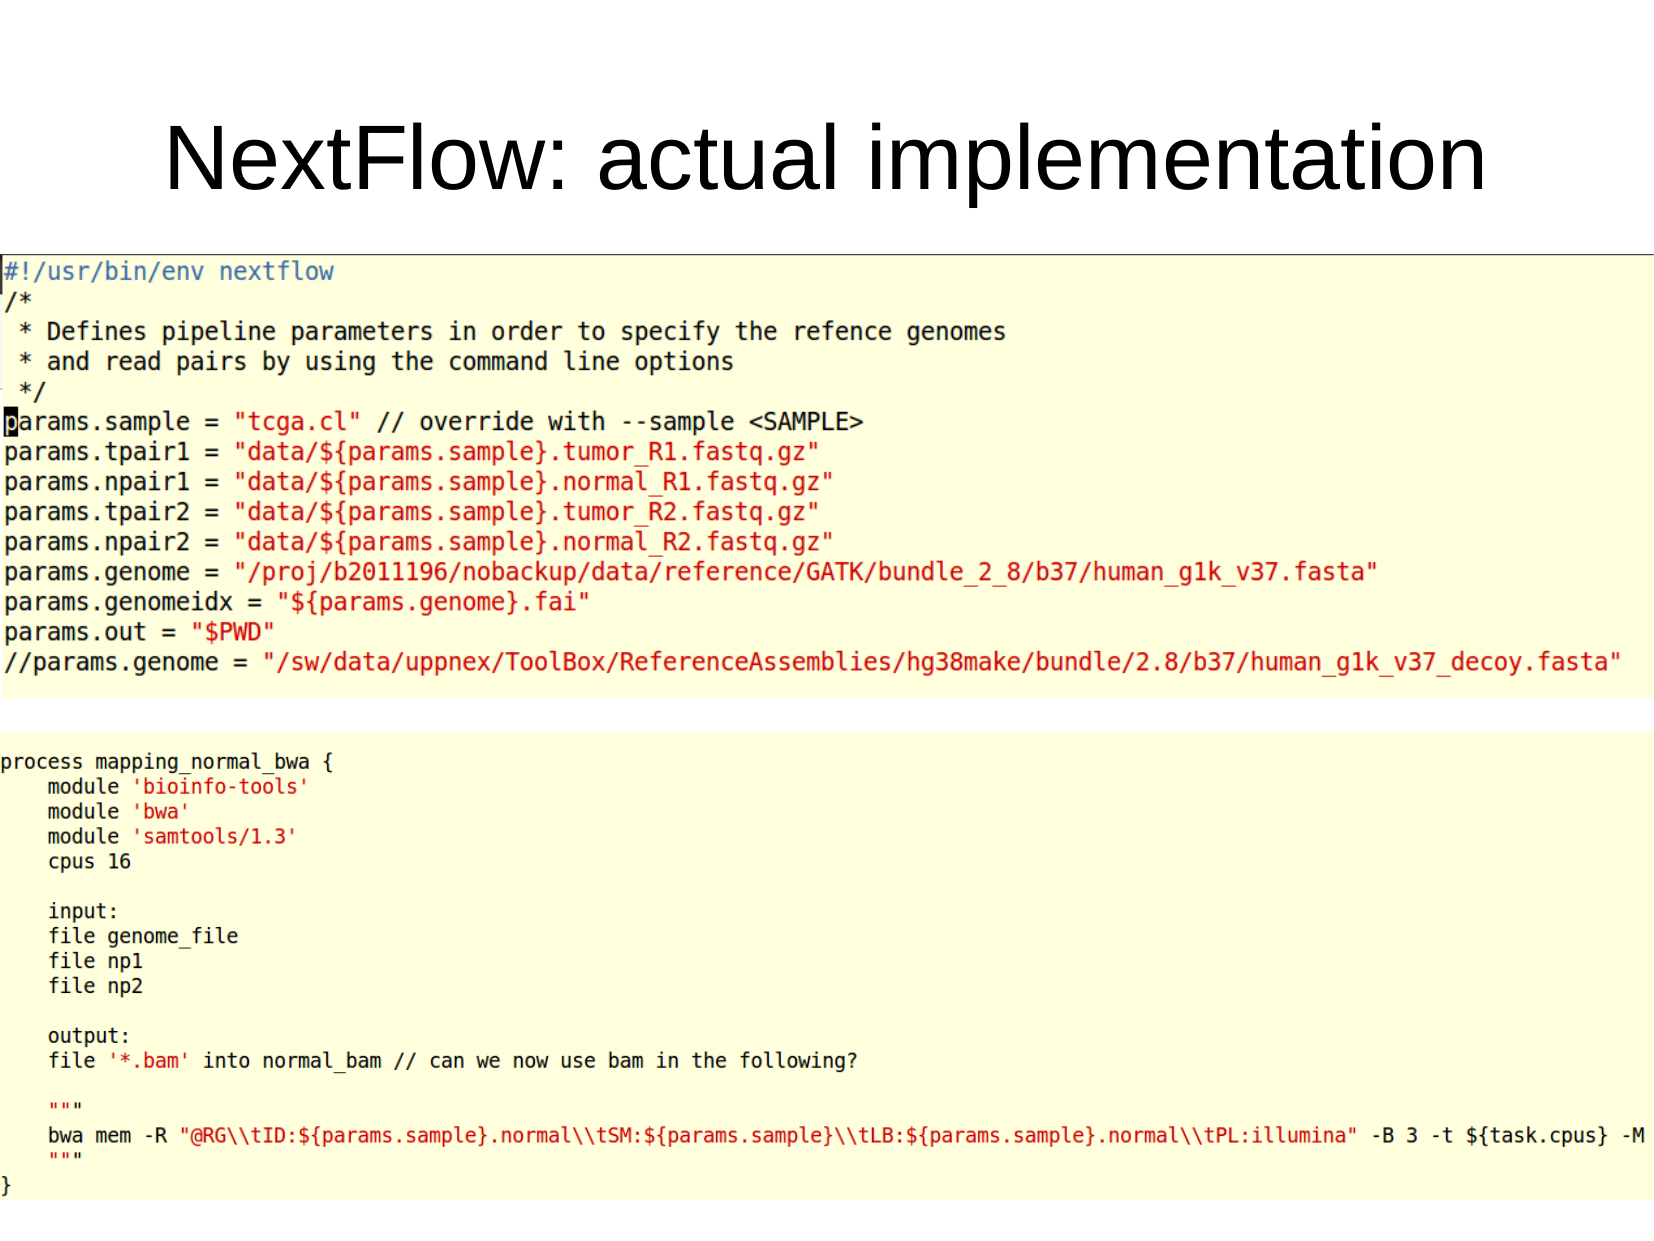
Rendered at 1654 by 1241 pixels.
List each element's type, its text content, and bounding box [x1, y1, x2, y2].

picture [0, 254, 1654, 698]
text_box NextFlow: actual implementation [82, 49, 1571, 257]
picture [0, 732, 1654, 1200]
